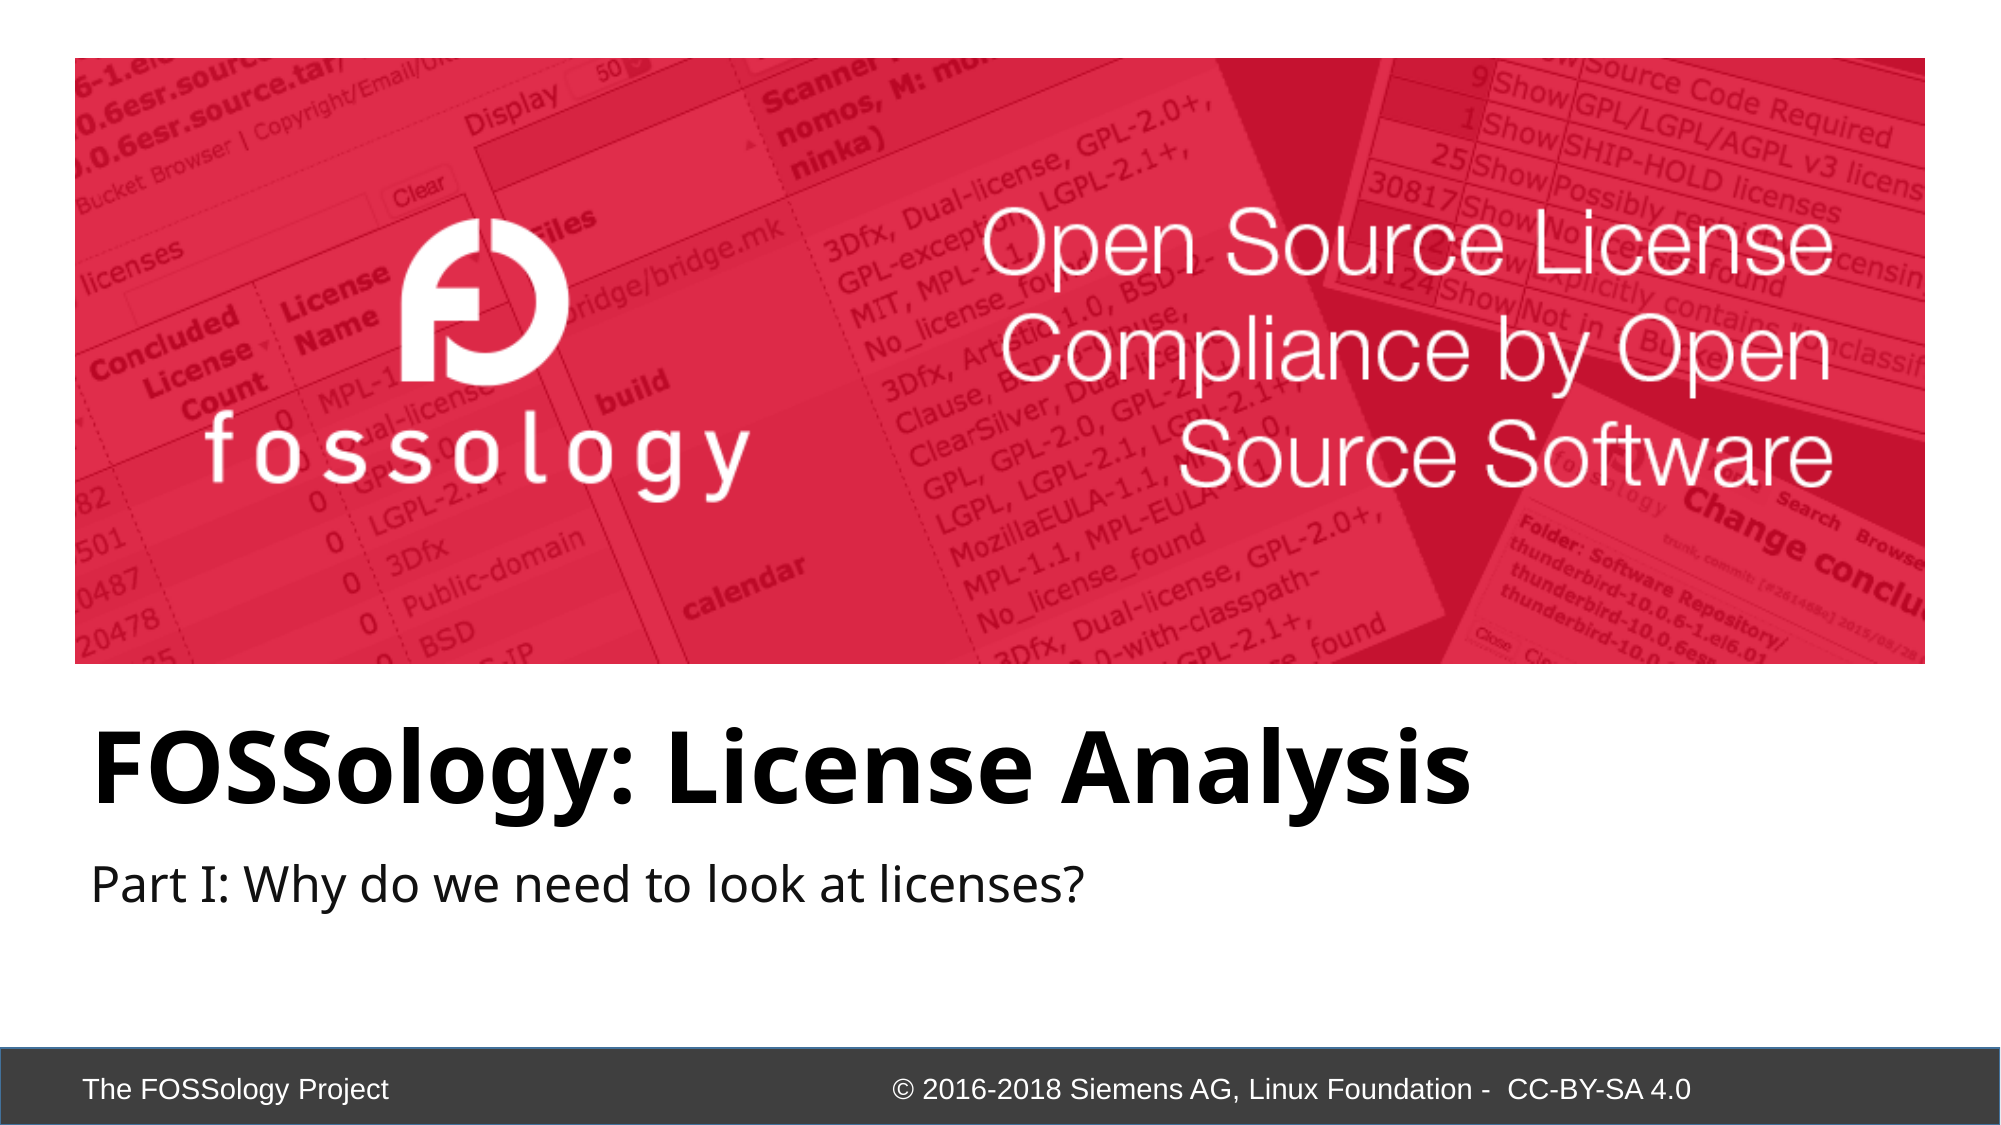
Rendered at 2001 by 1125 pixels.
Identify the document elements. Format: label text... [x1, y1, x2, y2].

text_box Part I: Why do we need to look at licenses? [75, 851, 1925, 993]
text_box FOSSology: License Analysis [75, 663, 1925, 832]
picture [75, 58, 1925, 663]
